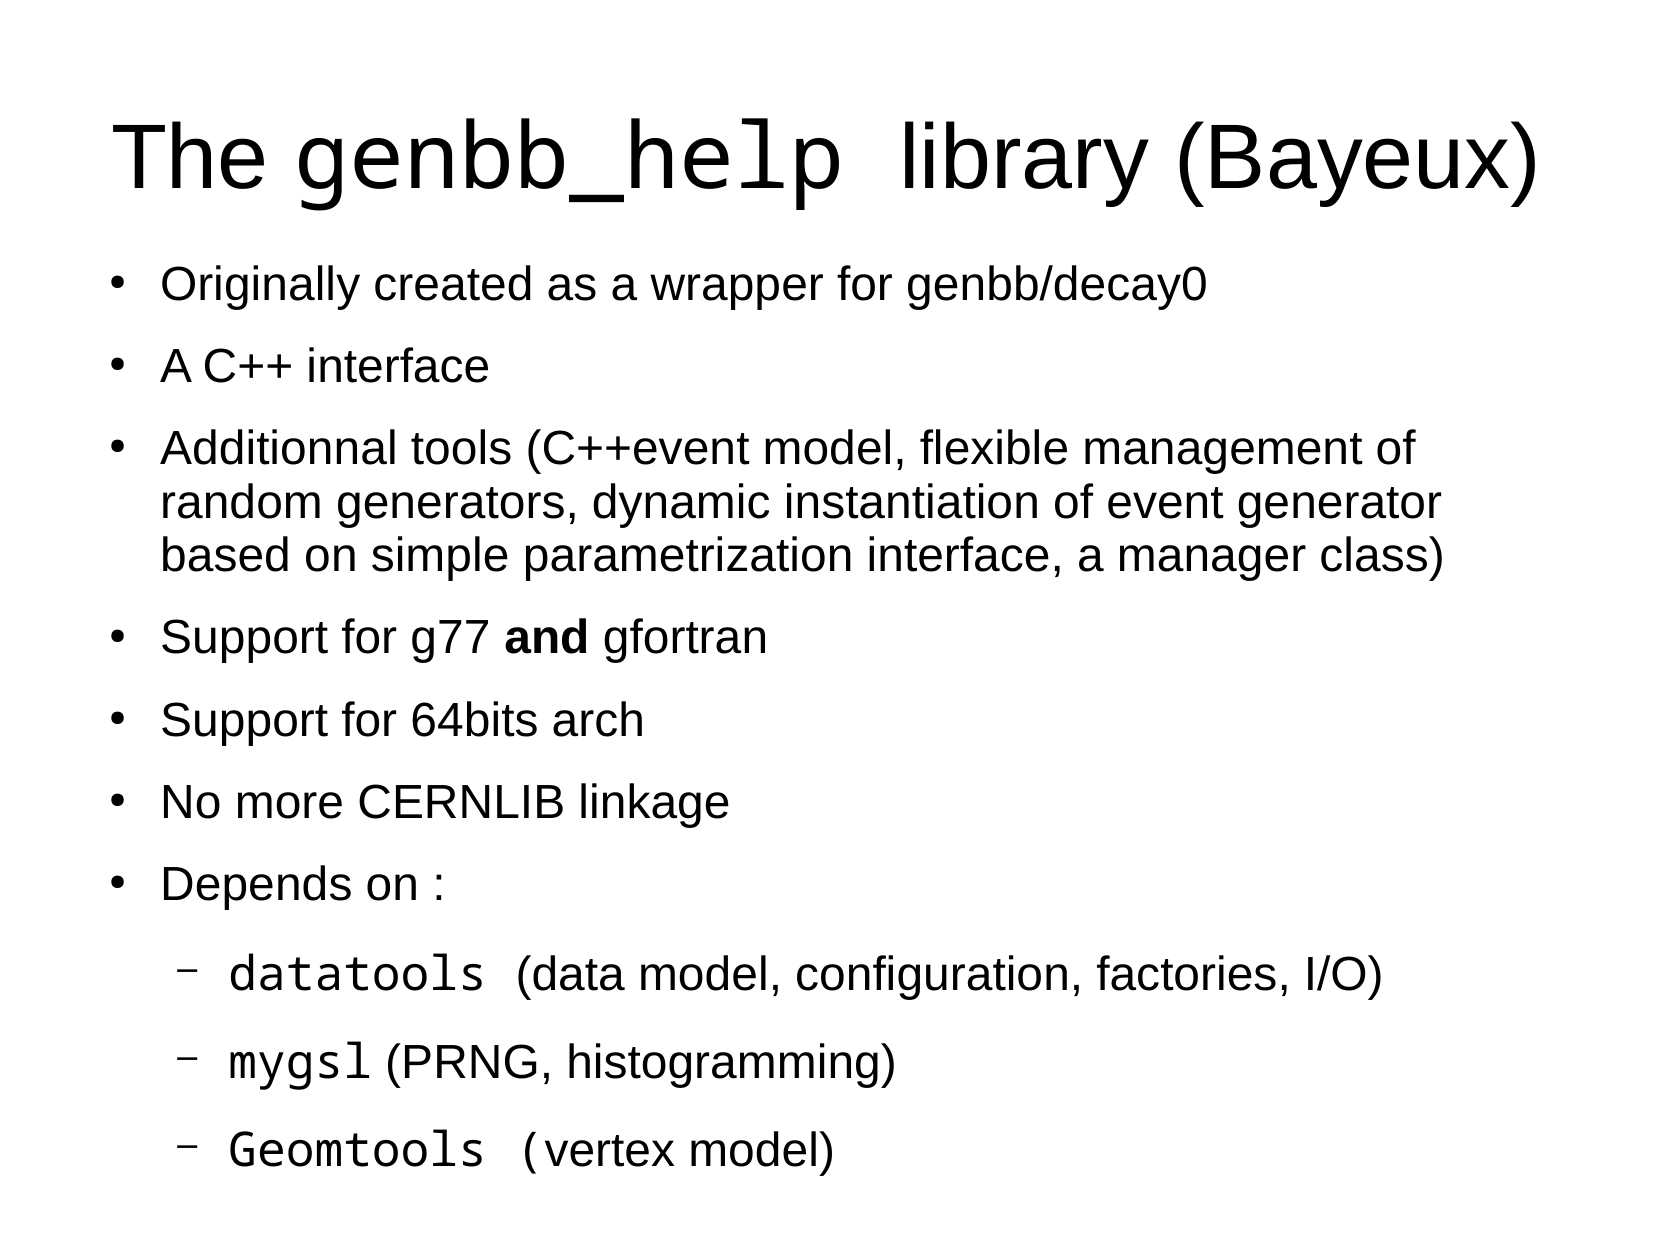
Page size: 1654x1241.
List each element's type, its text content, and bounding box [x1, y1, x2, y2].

title The genbb_help library (Bayeux) [82, 49, 1571, 257]
list Originally created as a wrapper for genbb/decay0 A C++ interface Additionnal tools (C++event model, flexible management of random generators, dynamic instantiation of event generator based on simple parametrization interface, a manager class) Support for g77 and gfortran Support for 64bits arch No more CERNLIB linkage Depends on : datatools (data model, configuration, factories, I/O) mygsl (PRNG, histogramming) Geomtools (vertex model) [92, 256, 1548, 1183]
